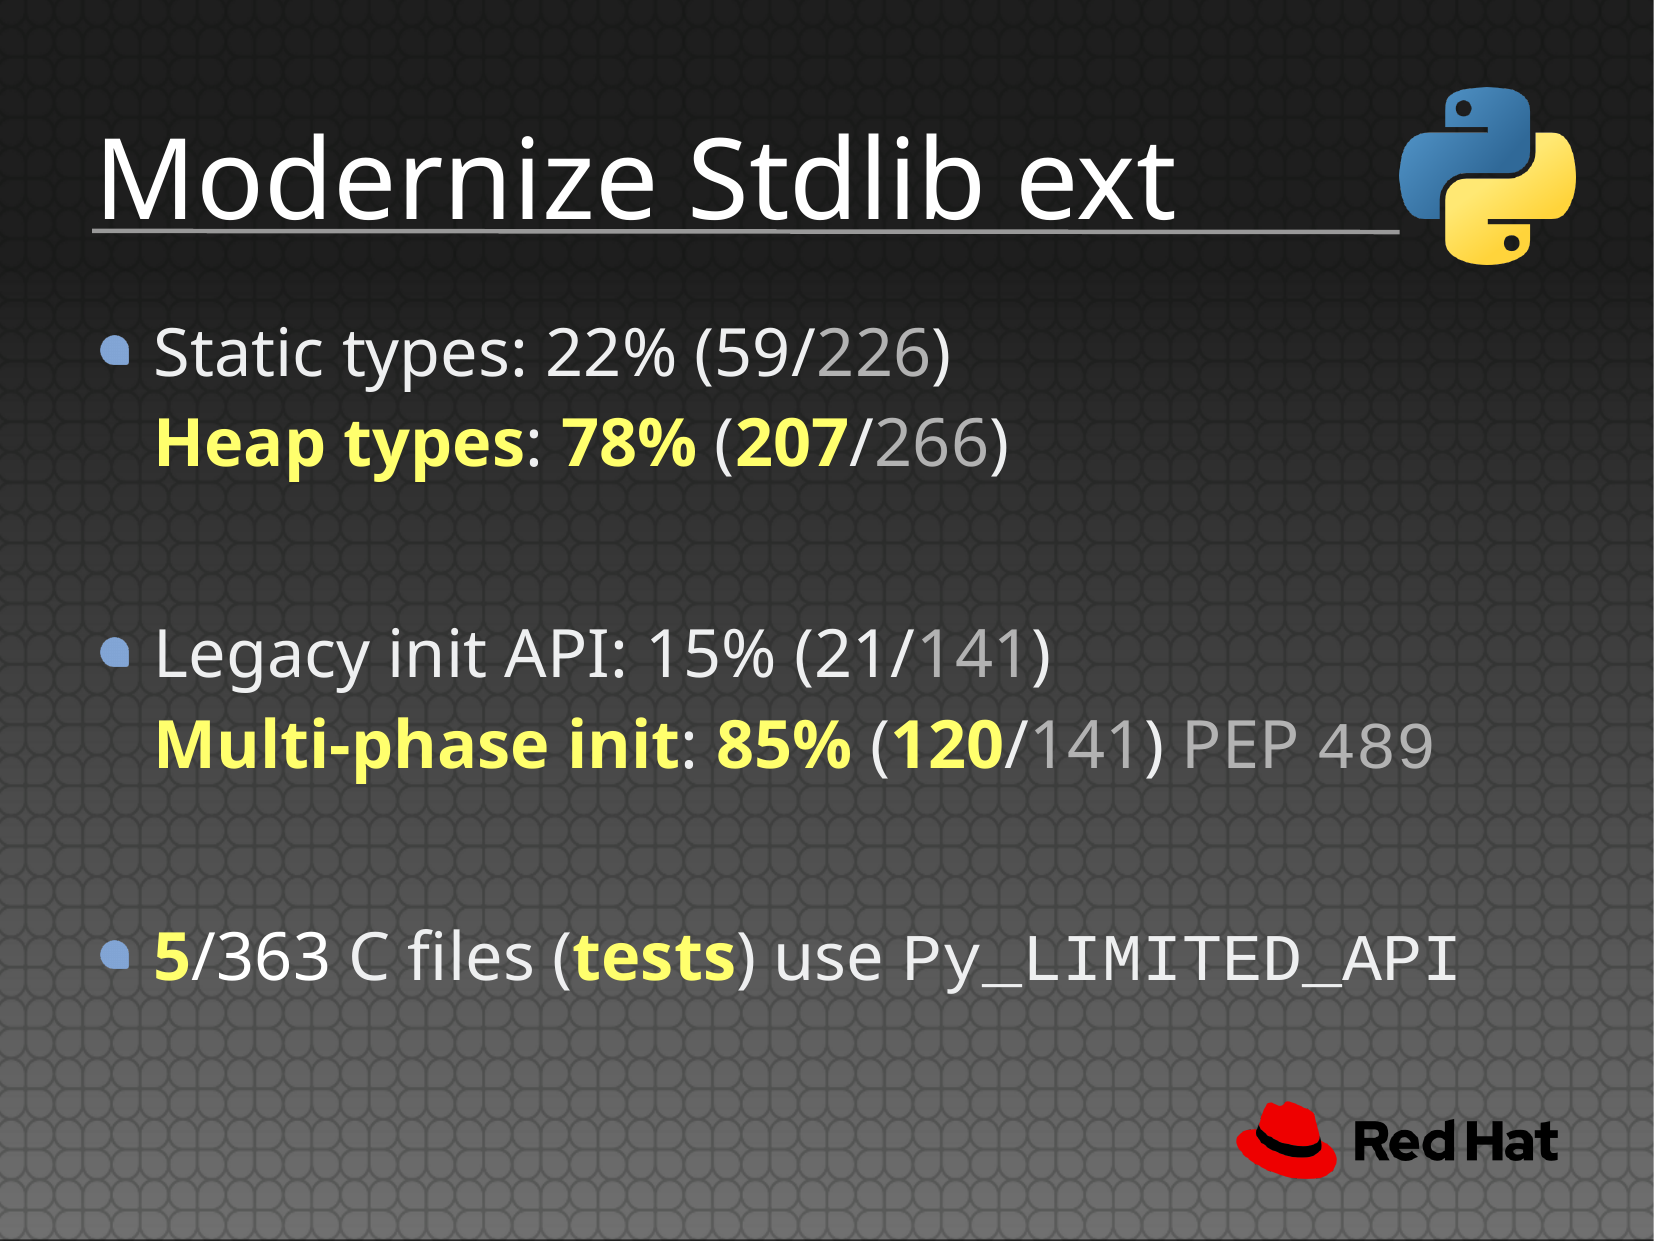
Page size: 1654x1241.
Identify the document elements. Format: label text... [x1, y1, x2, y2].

list Static types: 22% (59/226) Heap types: 78% (207/266) Legacy init API: 15% (21/141) Multi-phase init: 85% (120/141) PEP 489 5/363 C files (tests) use Py_LIMITED_API [82, 304, 1571, 1045]
title Modernize Stdlib ext [94, 100, 1426, 251]
picture [0, 0, 1654, 1241]
